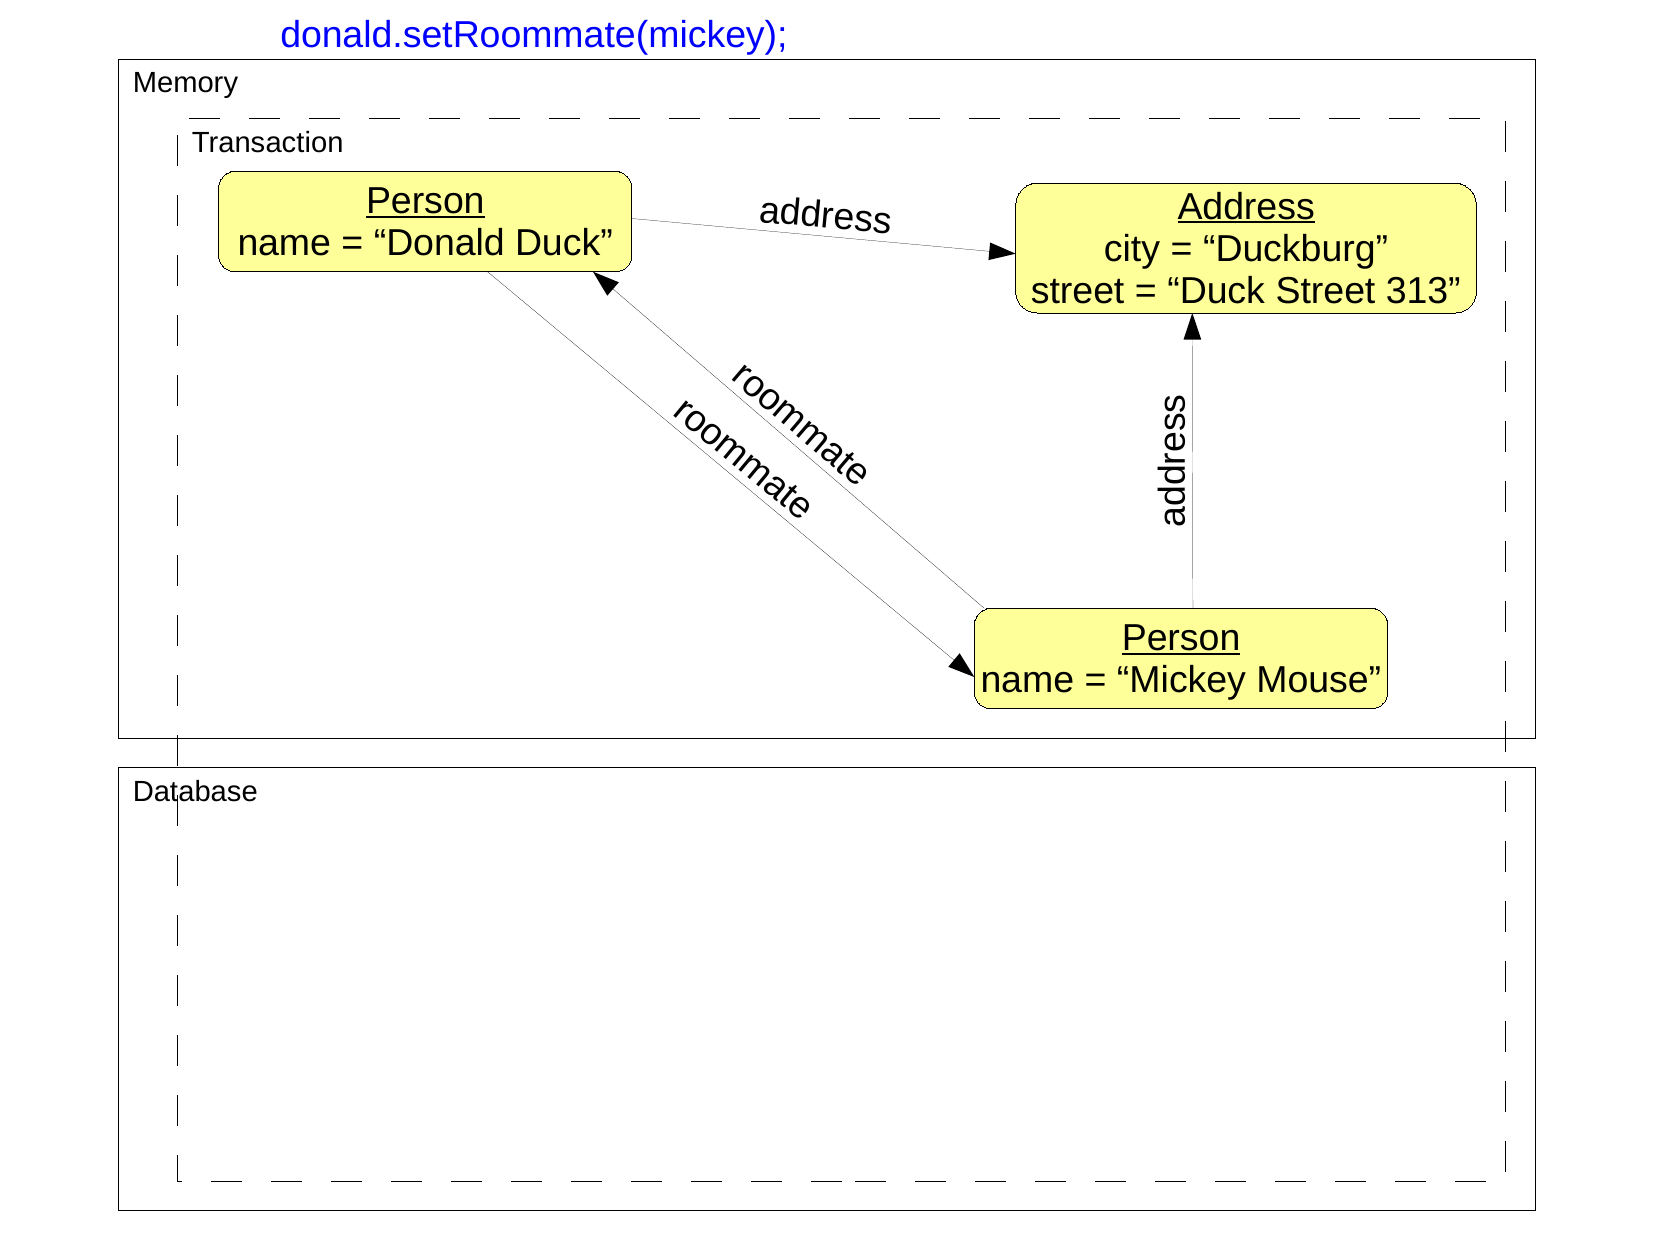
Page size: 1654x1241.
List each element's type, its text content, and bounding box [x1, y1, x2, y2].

text_box donald.setRoommate(mickey); [265, 6, 1536, 64]
text_box Person name = “Mickey Mouse” [974, 608, 1388, 709]
text_box Database [118, 767, 1536, 1211]
text_box Memory [118, 59, 1536, 739]
text_box Address city = “Duckburg” street = “Duck Street 313” [1015, 183, 1477, 314]
text_box Person name = “Donald Duck” [218, 171, 632, 272]
text_box Transaction [177, 118, 1506, 1182]
